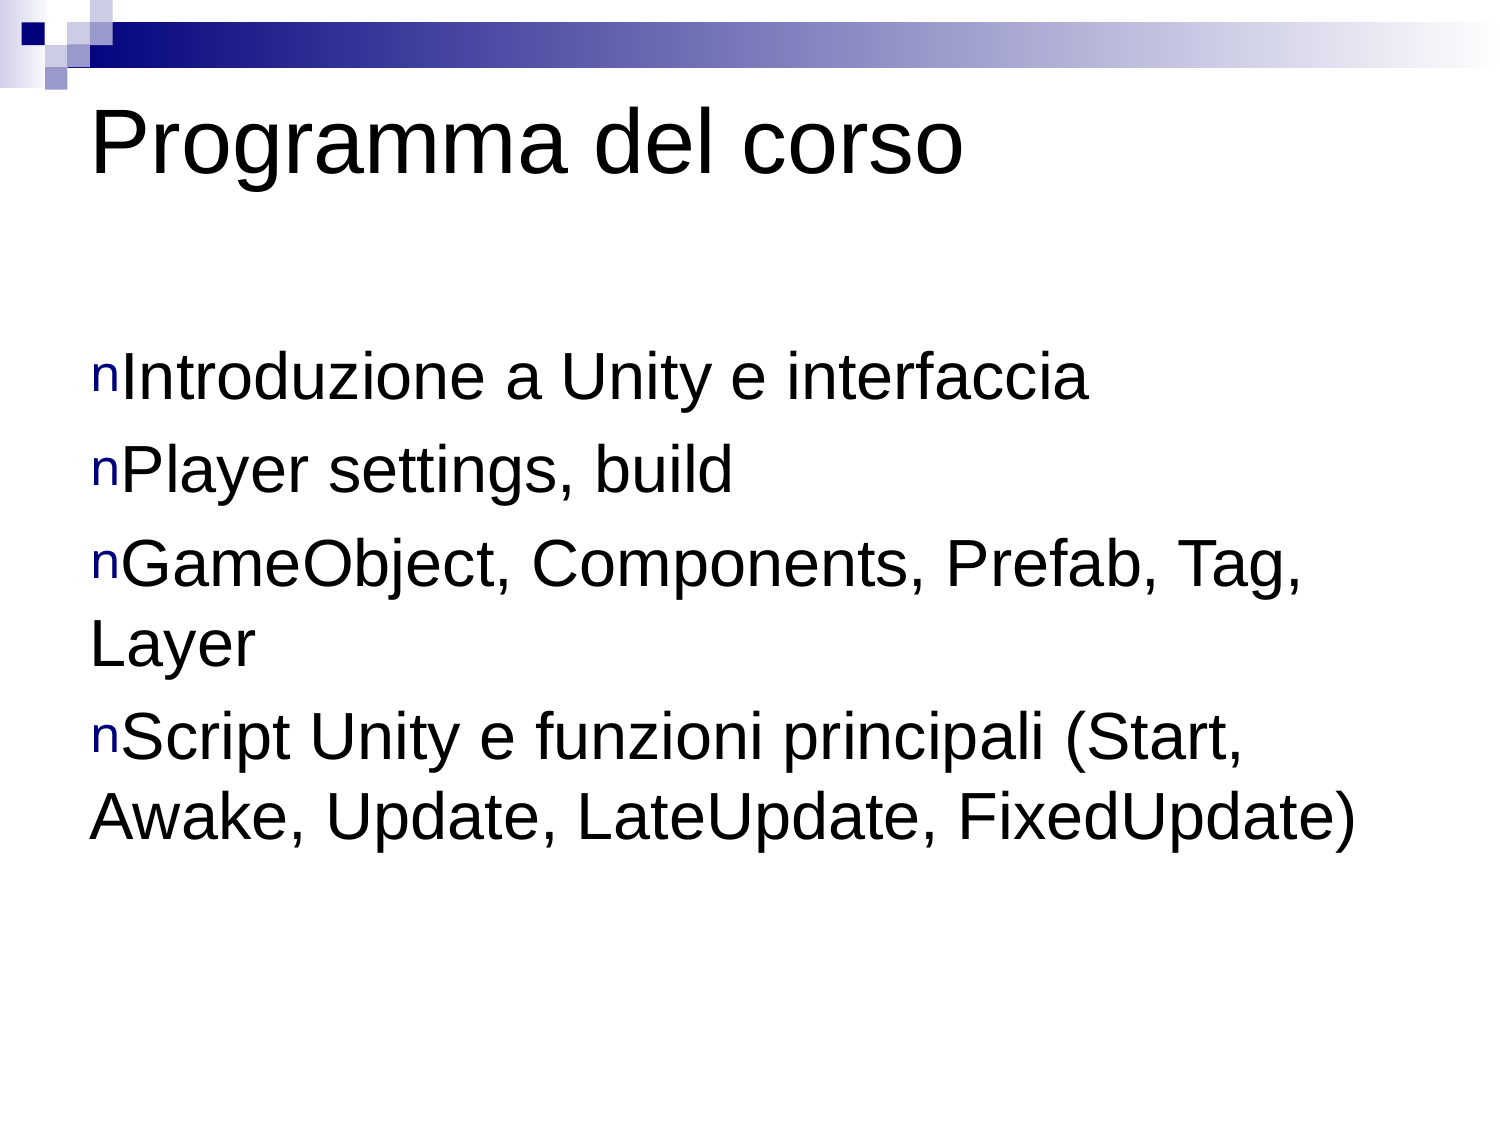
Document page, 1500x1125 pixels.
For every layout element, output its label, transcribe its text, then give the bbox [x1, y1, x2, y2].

list Introduzione a Unity e interfaccia Player settings, build GameObject, Components, Prefab, Tag, Layer Script Unity e funzioni principali (Start, Awake, Update, LateUpdate, FixedUpdate) [75, 324, 1425, 963]
title Programma del corso [75, 75, 1425, 300]
